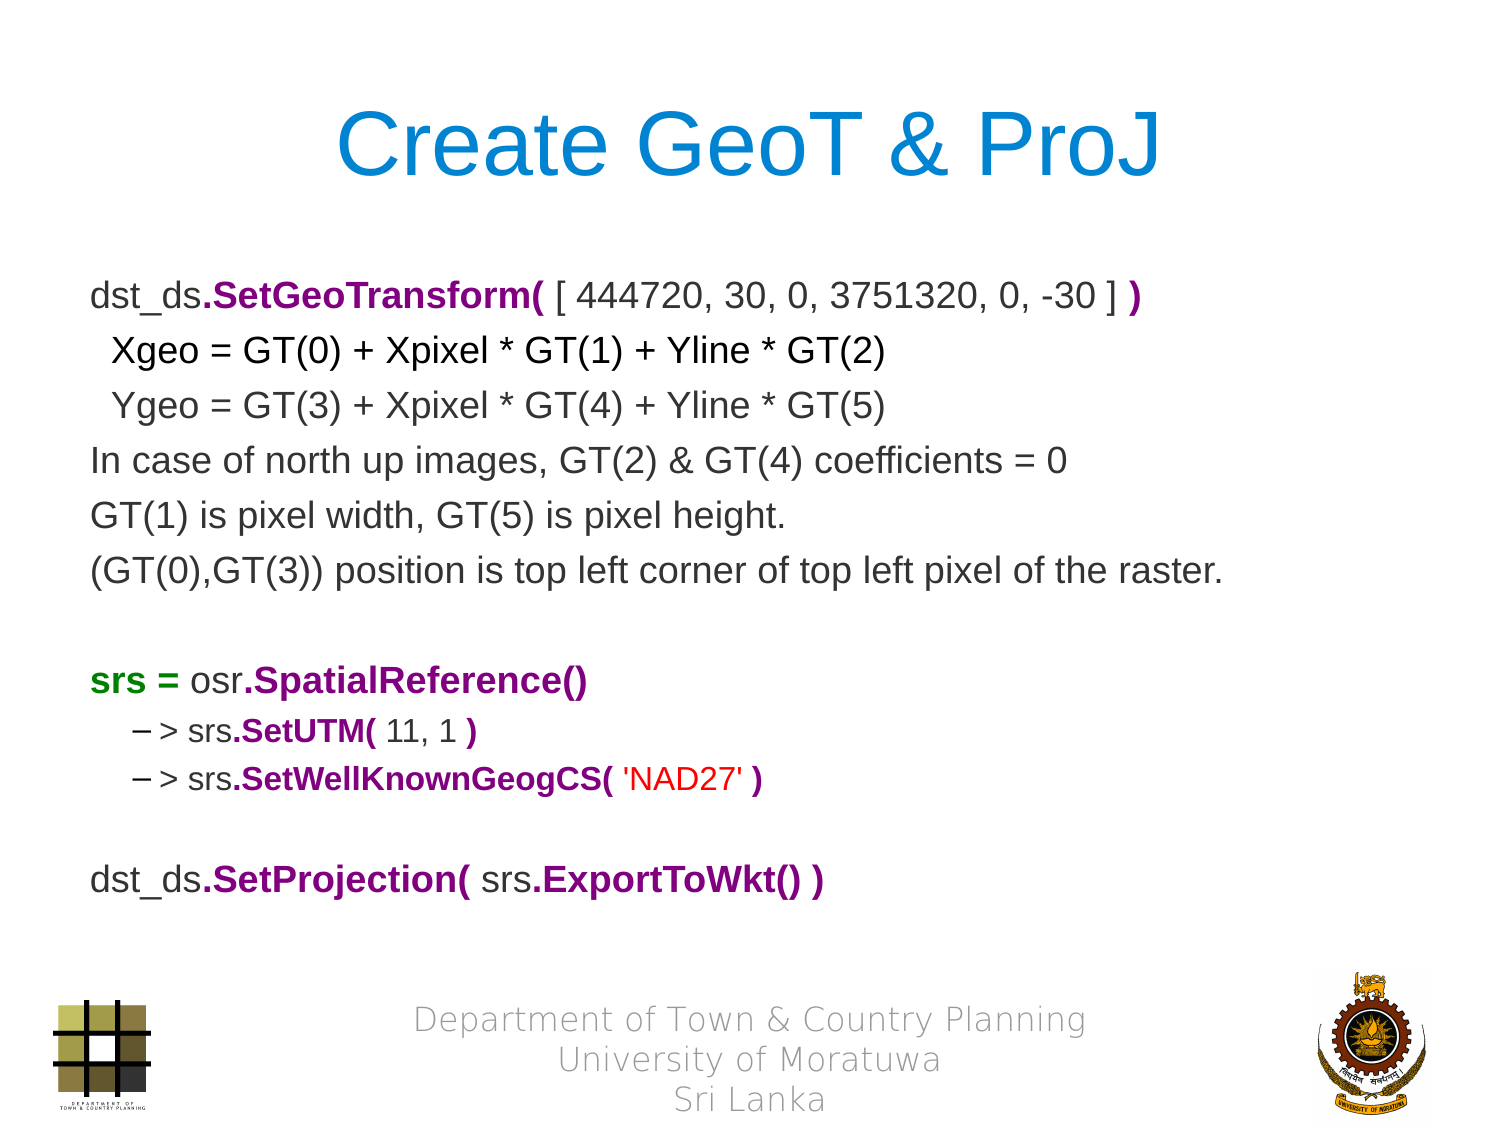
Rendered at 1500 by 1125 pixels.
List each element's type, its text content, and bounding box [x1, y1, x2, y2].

picture [1312, 966, 1435, 1125]
list dst_ds.SetGeoTransform( [ 444720, 30, 0, 3751320, 0, -30 ] ) Xgeo = GT(0) + Xpixel * GT(1) + Yline * GT(2) Ygeo = GT(3) + Xpixel * GT(4) + Yline * GT(5) In case of north up images, GT(2) & GT(4) coefficients = 0 GT(1) is pixel width, GT(5) is pixel height. (GT(0),GT(3)) position is top left corner of top left pixel of the raster. srs = osr.SpatialReference() > srs.SetUTM( 11, 1 ) > srs.SetWellKnownGeogCS( 'NAD27' ) dst_ds.SetProjection( srs.ExportToWkt() ) [75, 262, 1426, 916]
title Create GeoT & ProJ [75, 45, 1426, 233]
picture [53, 1000, 151, 1110]
